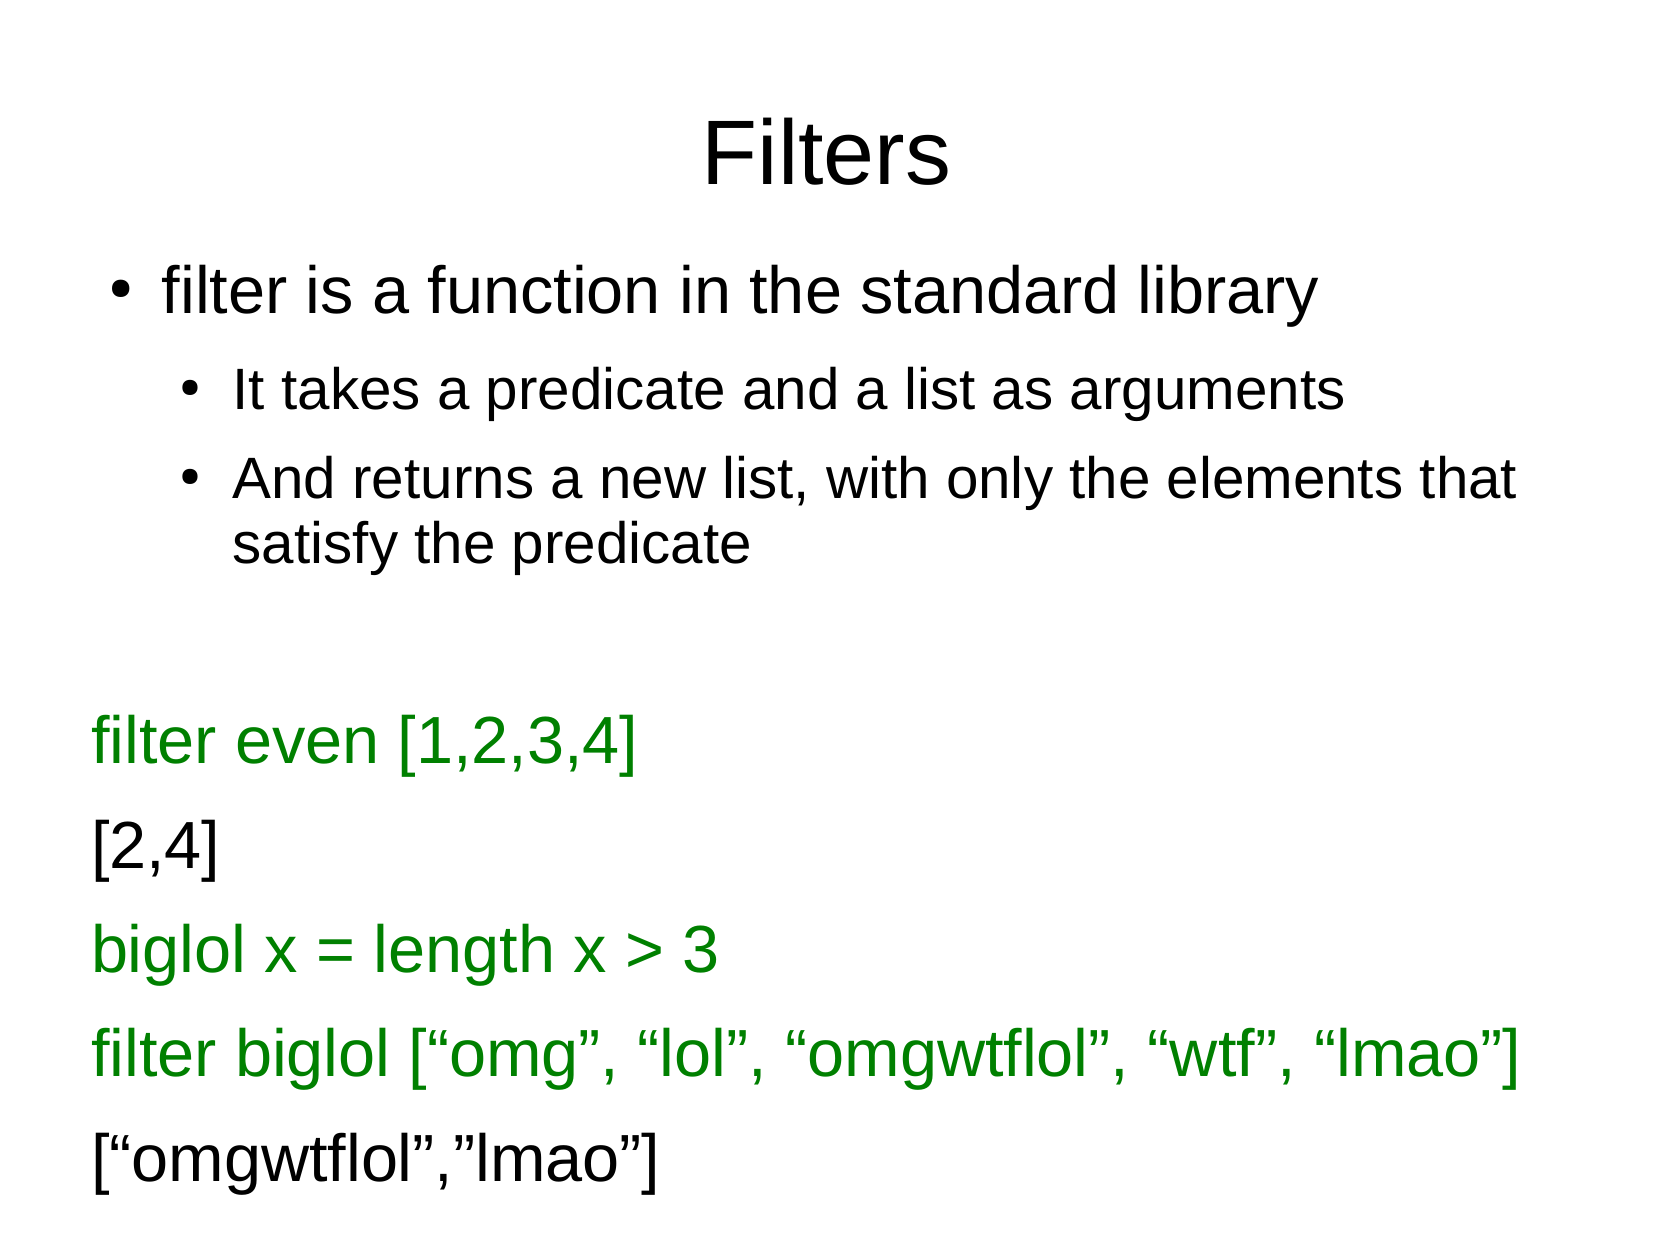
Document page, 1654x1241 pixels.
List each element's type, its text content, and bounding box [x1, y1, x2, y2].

title Filters [82, 56, 1571, 250]
list filter is a function in the standard library It takes a predicate and a list as arguments And returns a new list, with only the elements that satisfy the predicate filter even [1,2,3,4] [2,4] biglol x = length x > 3 filter biglol [“omg”, “lol”, “omgwtflol”, “wtf”, “lmao”] [“omgwtflol”,”lmao”] [91, 252, 1580, 1196]
